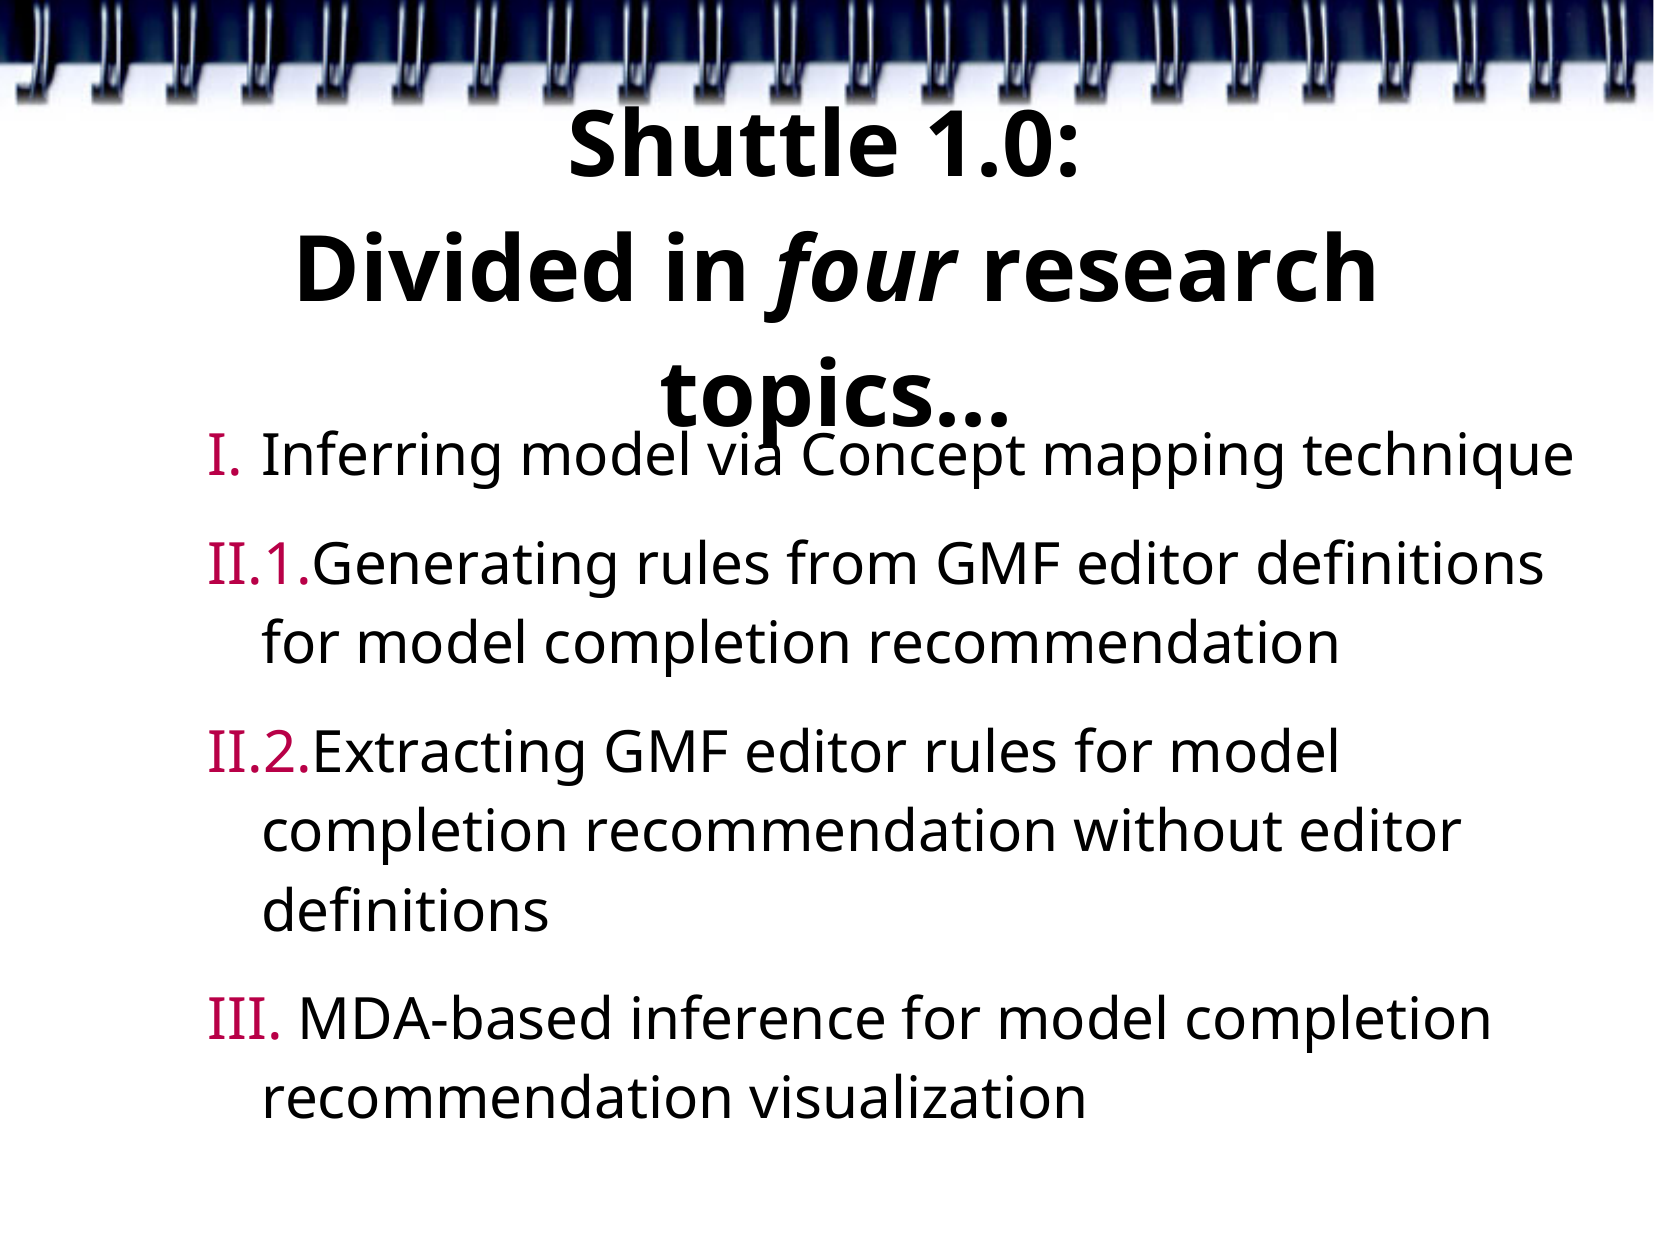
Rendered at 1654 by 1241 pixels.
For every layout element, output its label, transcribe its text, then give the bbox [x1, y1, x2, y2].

list Inferring model via Concept mapping technique Generating rules from GMF editor definitions for model completion recommendation Extracting GMF editor rules for model completion recommendation without editor definitions III. MDA-based inference for model completion recommendation visualization [190, 413, 1595, 1190]
picture [0, 0, 1654, 121]
title Shuttle 1.0: Divided in four research topics... [139, 155, 1535, 376]
